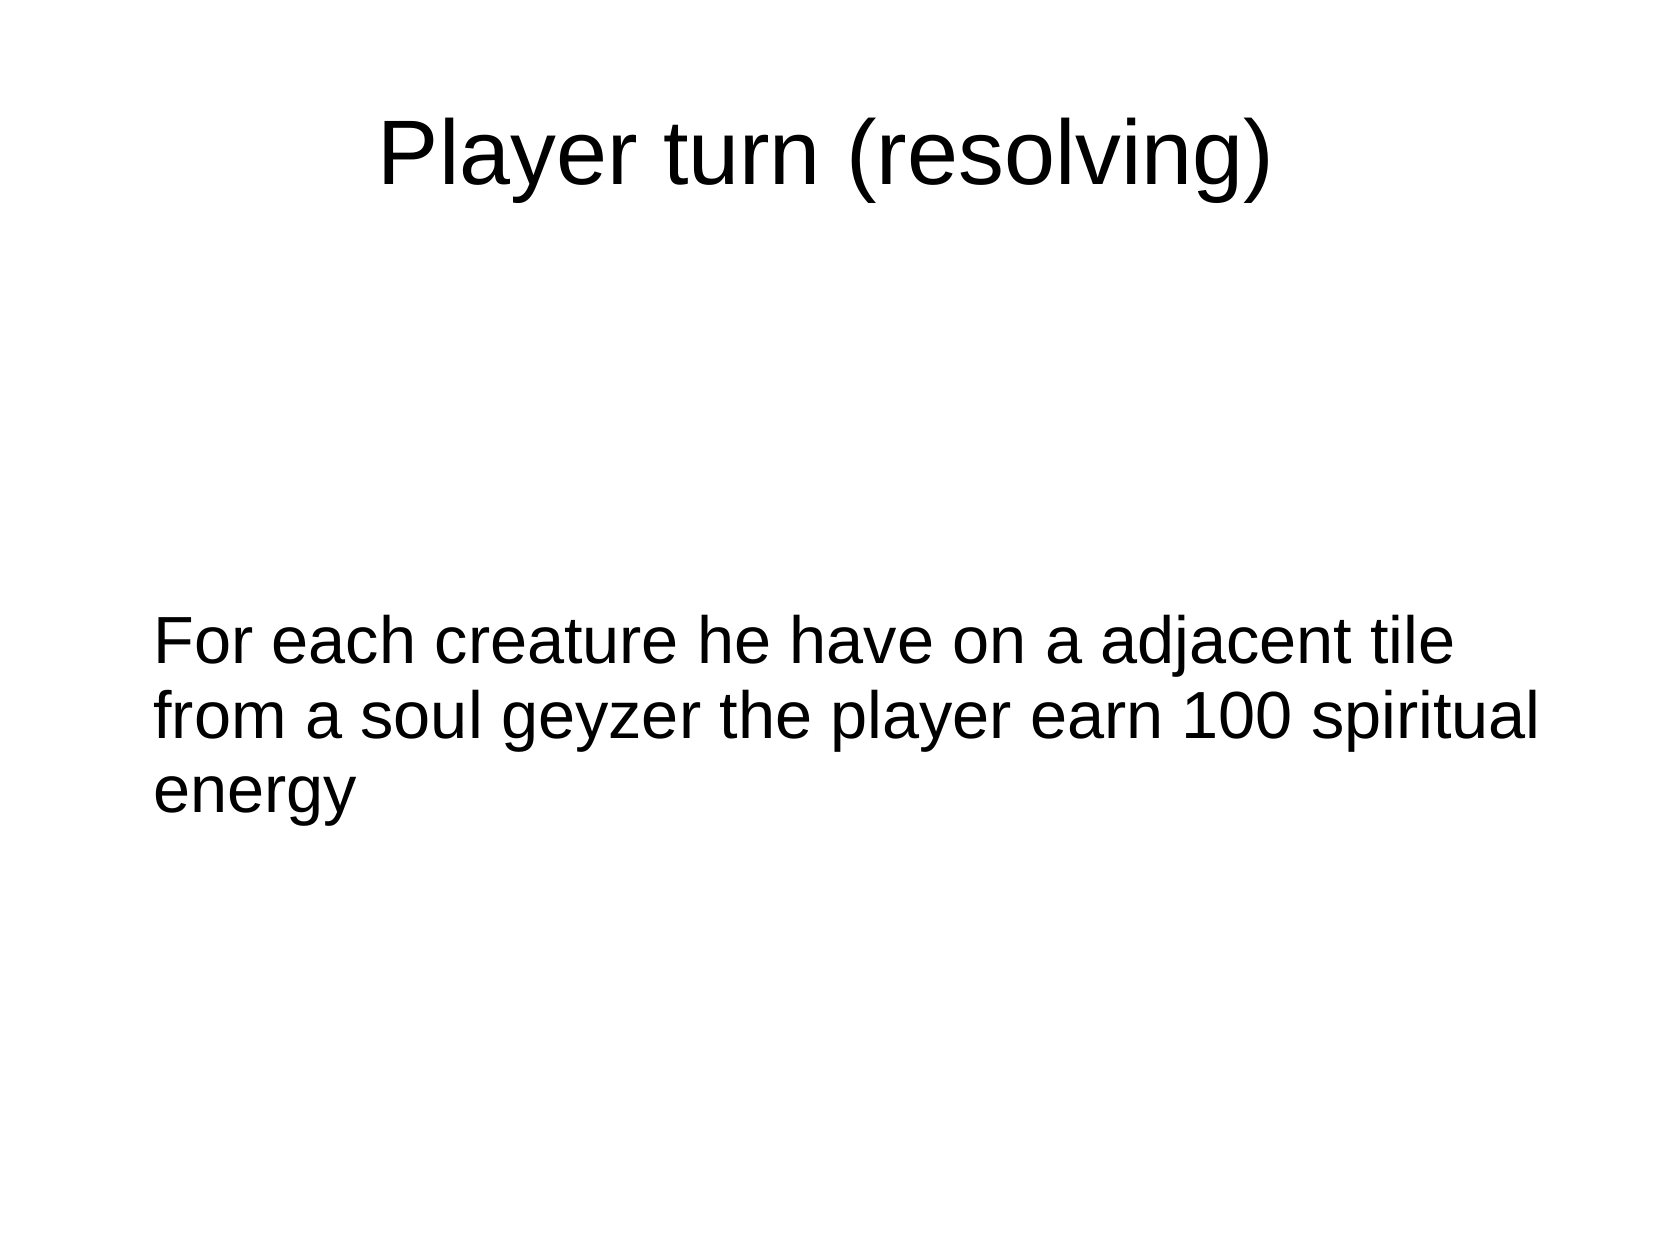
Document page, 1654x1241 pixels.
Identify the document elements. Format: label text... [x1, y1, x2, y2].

list For each creature he have on a adjacent tile from a soul geyzer the player earn 100 spiritual energy [82, 290, 1571, 1109]
title Player turn (resolving) [82, 49, 1571, 257]
